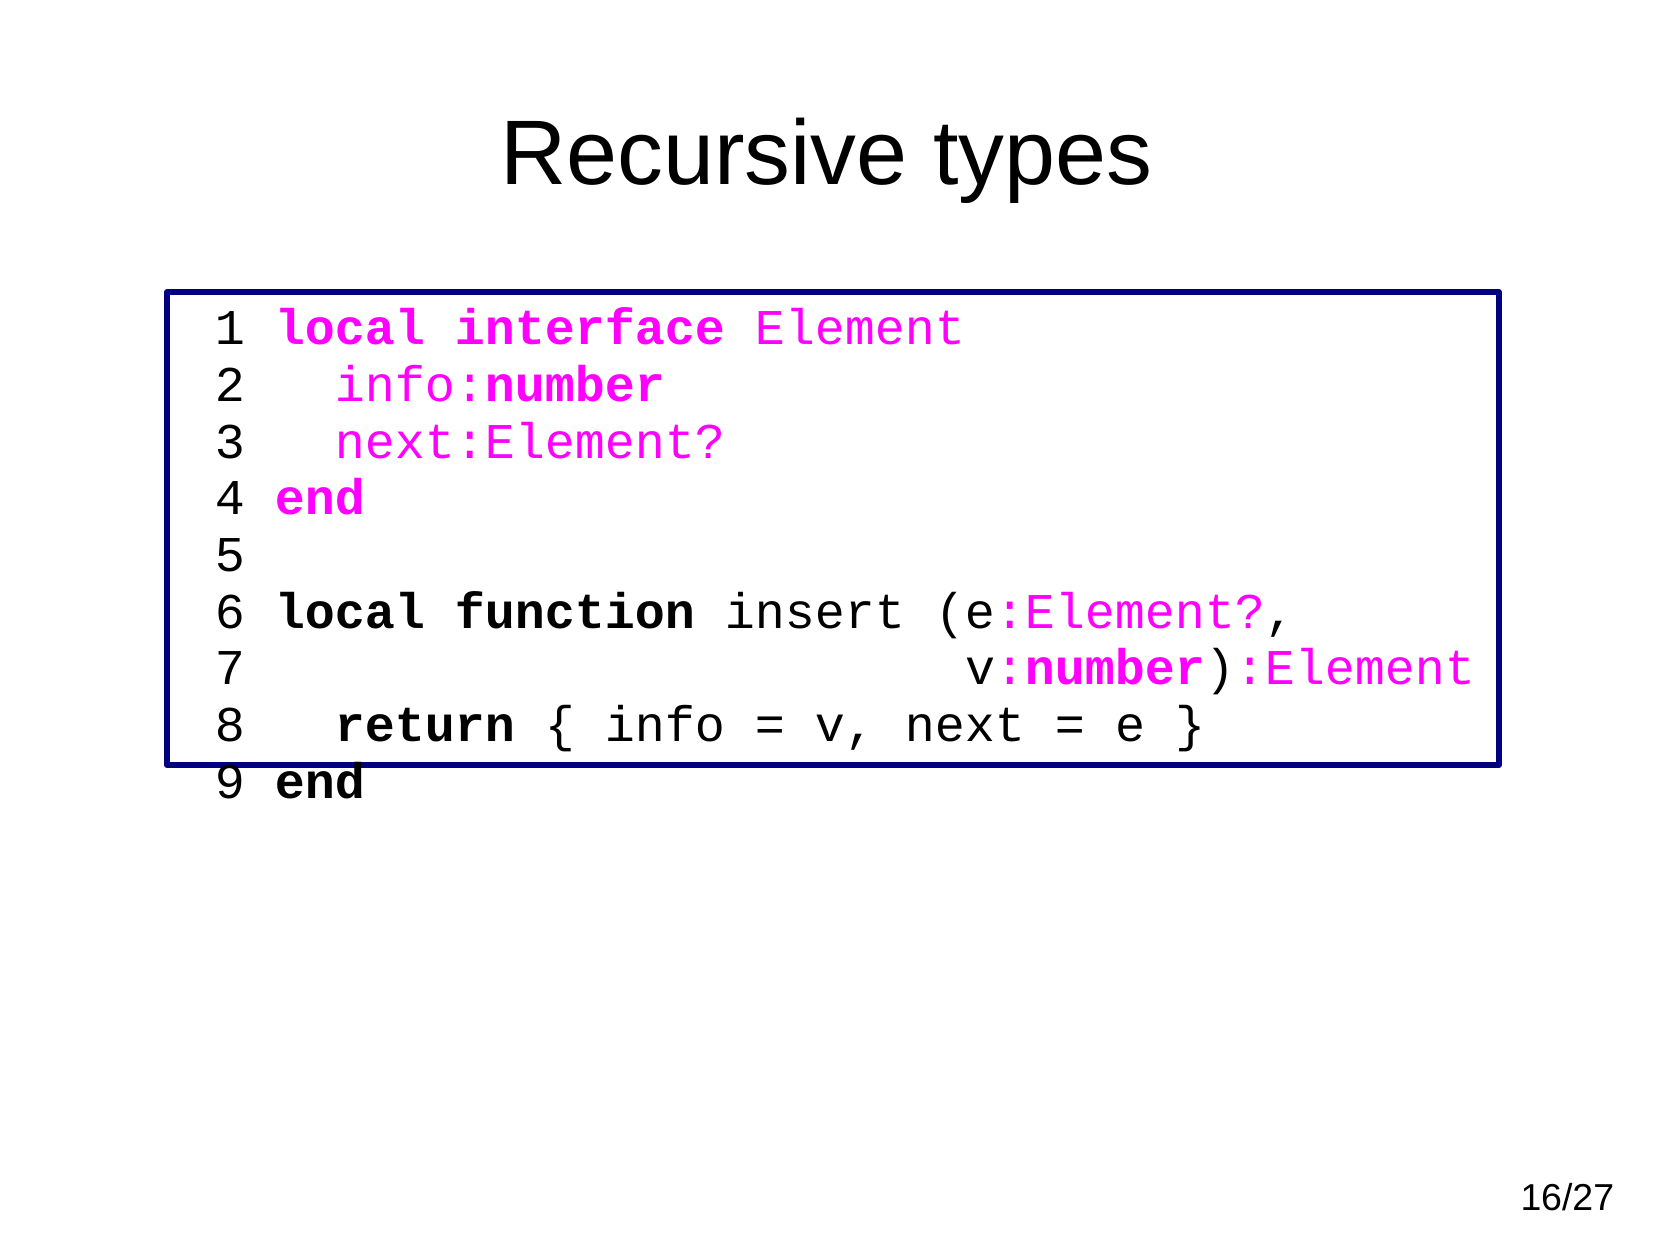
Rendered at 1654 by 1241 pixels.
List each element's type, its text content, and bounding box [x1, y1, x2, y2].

text_box 1 local interface Element 2 info:number 3 next:Element? 4 end 5 6 local function insert (e:Element?, 7 v:number):Element 8 return { info = v, next = e } 9 end [167, 292, 1500, 766]
title Recursive types [82, 49, 1571, 257]
text_box 16/27 [1495, 1168, 1630, 1239]
